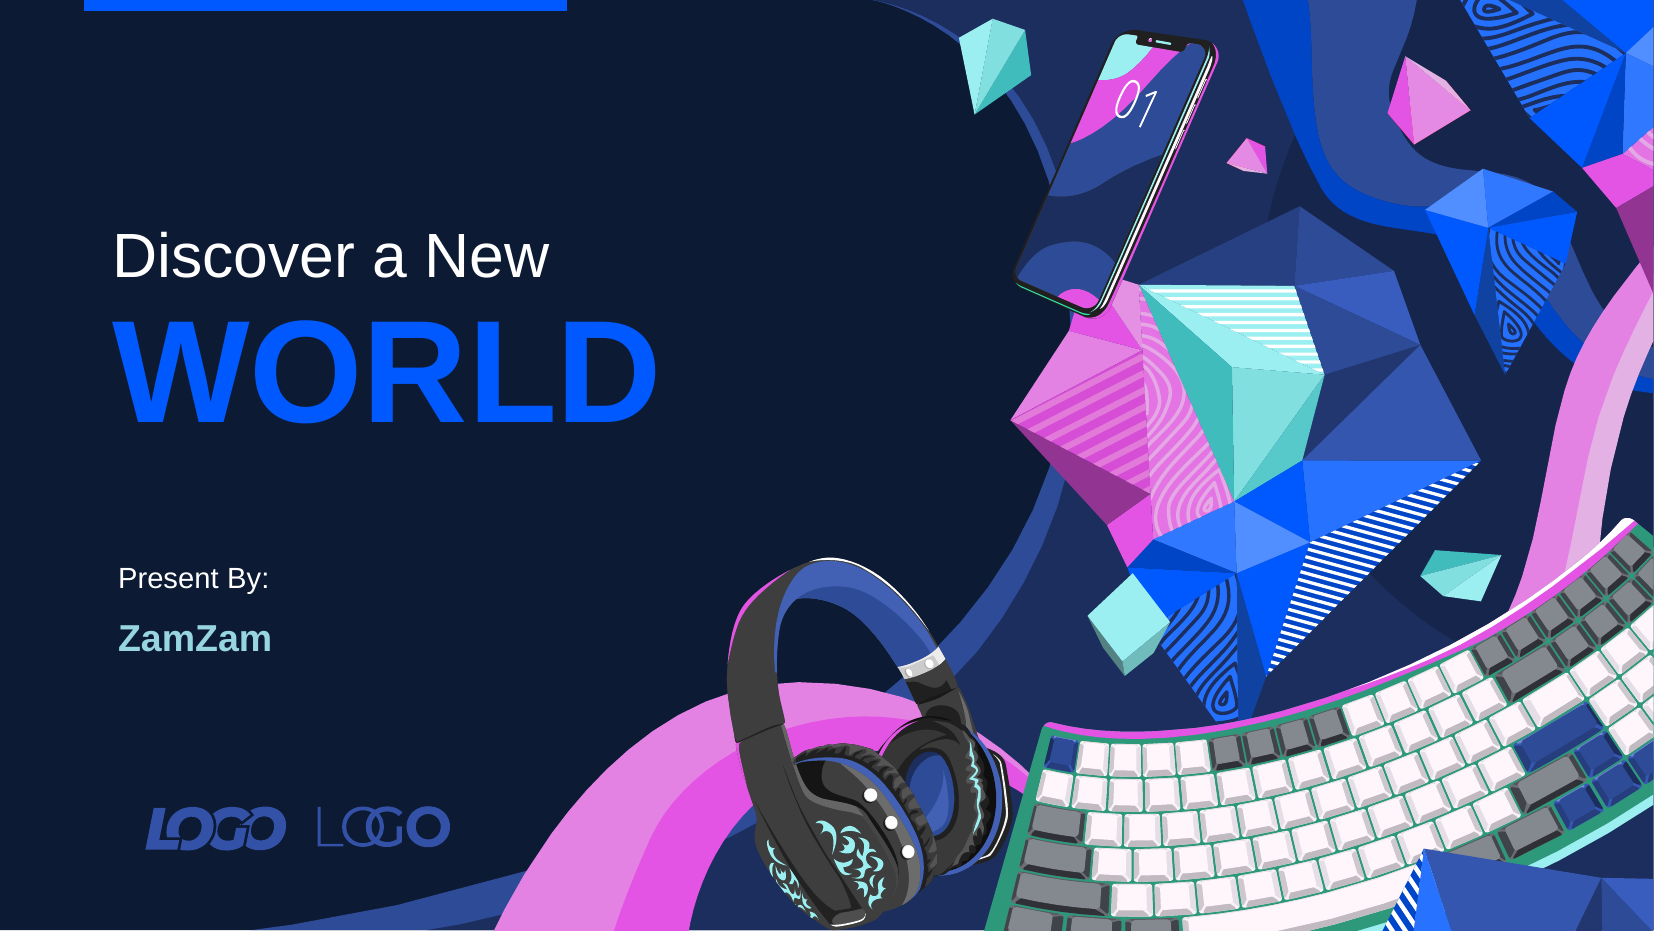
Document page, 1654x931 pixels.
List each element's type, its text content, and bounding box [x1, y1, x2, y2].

text_box [1226, 138, 1268, 174]
text_box [342, 806, 403, 847]
text_box [166, 806, 214, 851]
list Present By: ZamZam [47, 562, 678, 713]
title Discover a New WORLD [112, 150, 930, 526]
text_box [239, 806, 287, 851]
text_box [209, 806, 251, 851]
text_box [406, 806, 451, 848]
text_box [493, 0, 1654, 931]
text_box [317, 806, 344, 847]
text_box [1420, 550, 1502, 602]
text_box [145, 807, 180, 850]
text_box [958, 18, 1032, 115]
